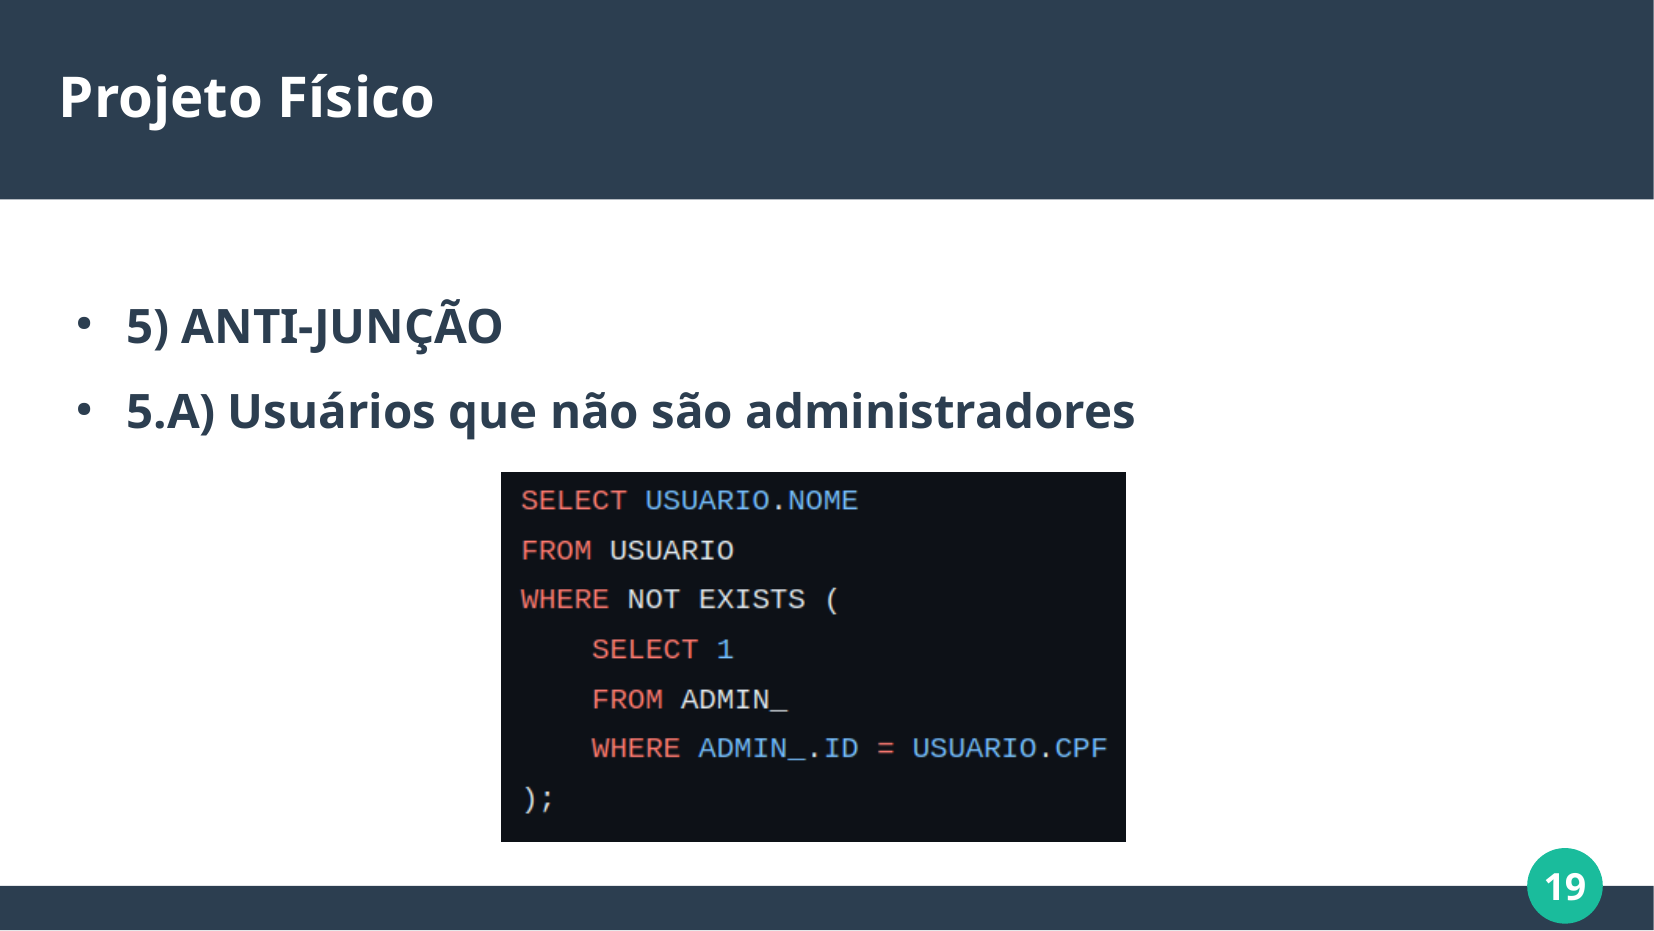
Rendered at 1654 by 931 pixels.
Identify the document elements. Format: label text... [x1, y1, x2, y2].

list 5) ANTI-JUNÇÃO 5.A) Usuários que não são administradores [59, 206, 1595, 443]
picture [501, 472, 1126, 842]
title Projeto Físico [59, 37, 1595, 156]
